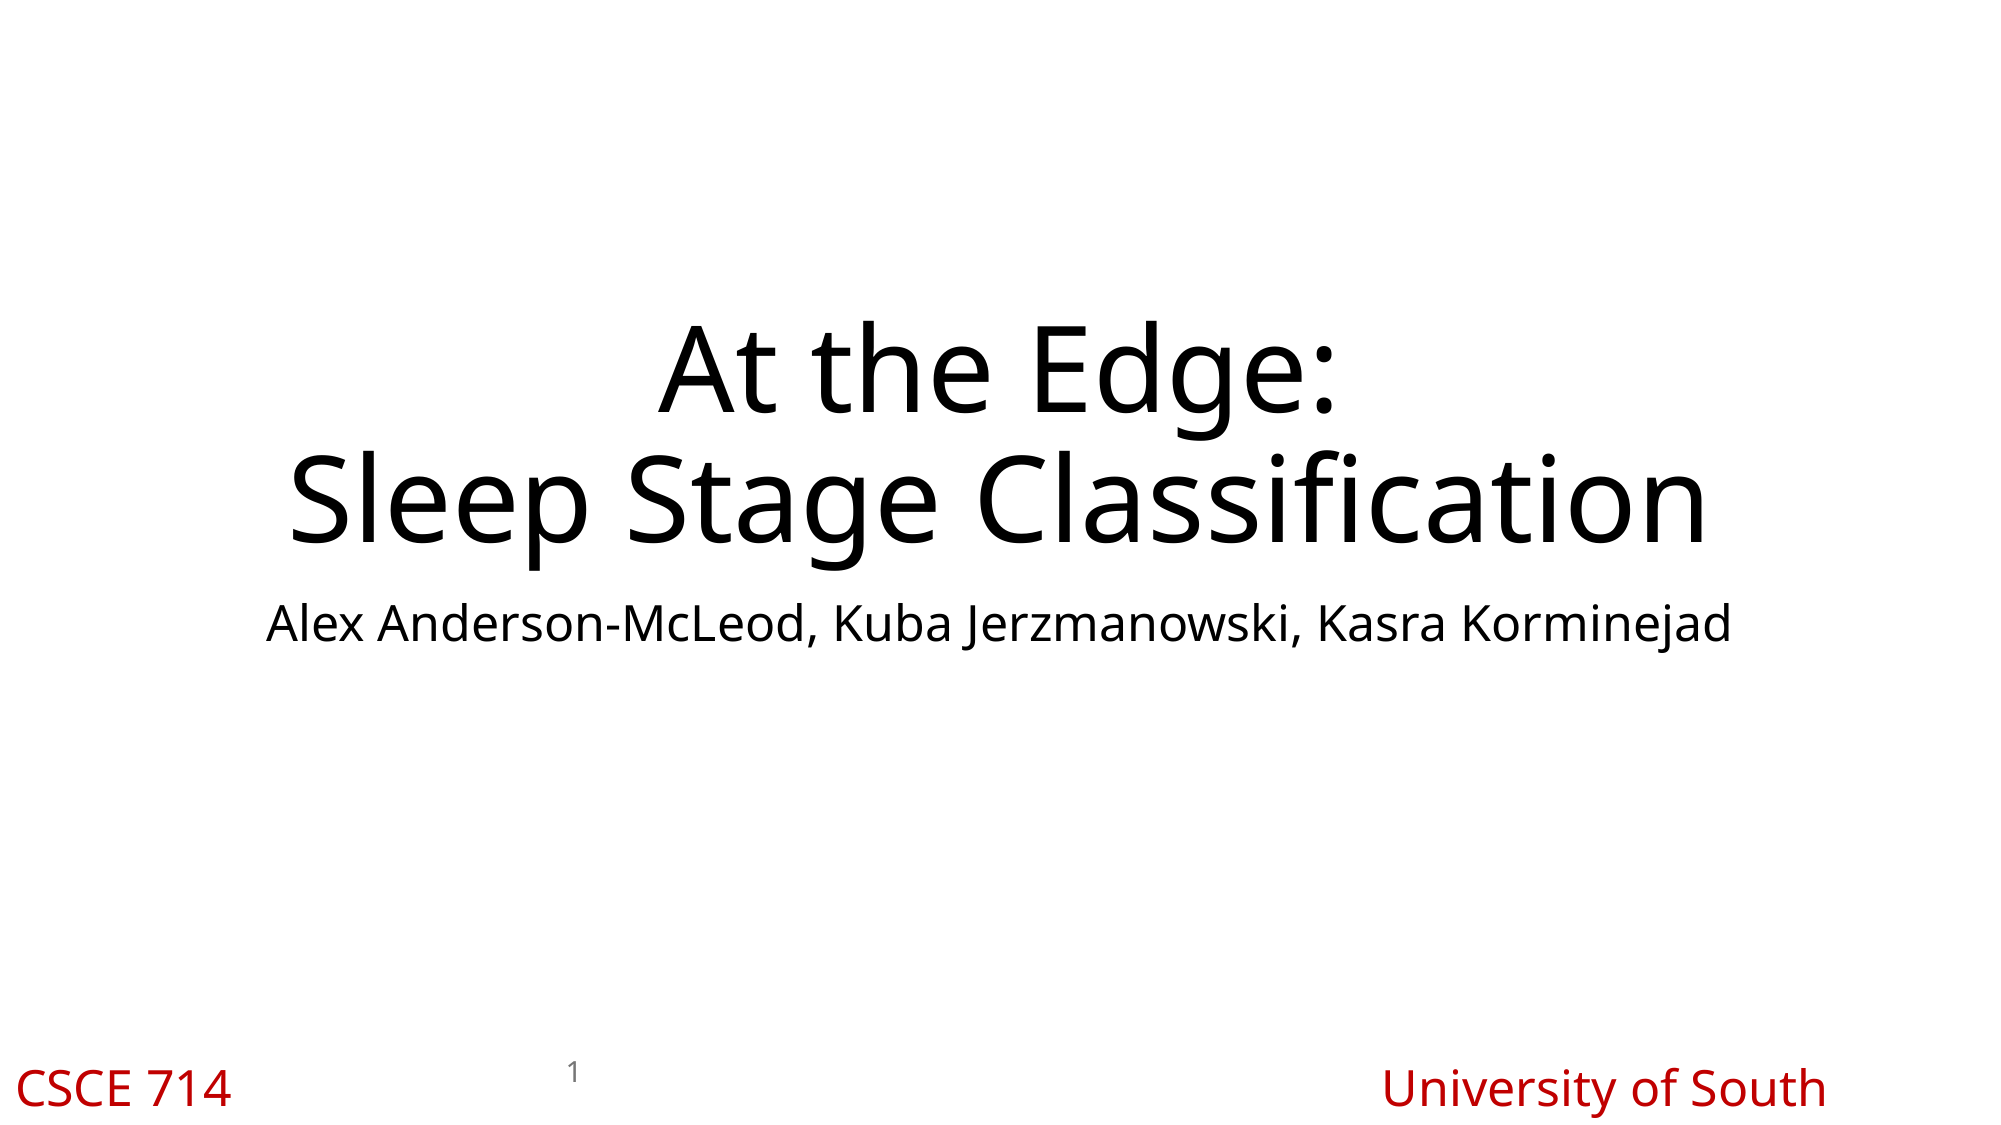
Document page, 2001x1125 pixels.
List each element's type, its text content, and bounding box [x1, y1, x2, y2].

text_box University of South Carolina [1366, 1049, 2000, 1125]
subtitle Alex Anderson-McLeod, Kuba Jerzmanowski, Kasra Korminejad [249, 590, 1750, 863]
title At the Edge: Sleep Stage Classification [249, 184, 1750, 576]
text_box [550, 1043, 1001, 1104]
text_box CSCE 714 [0, 1049, 249, 1125]
